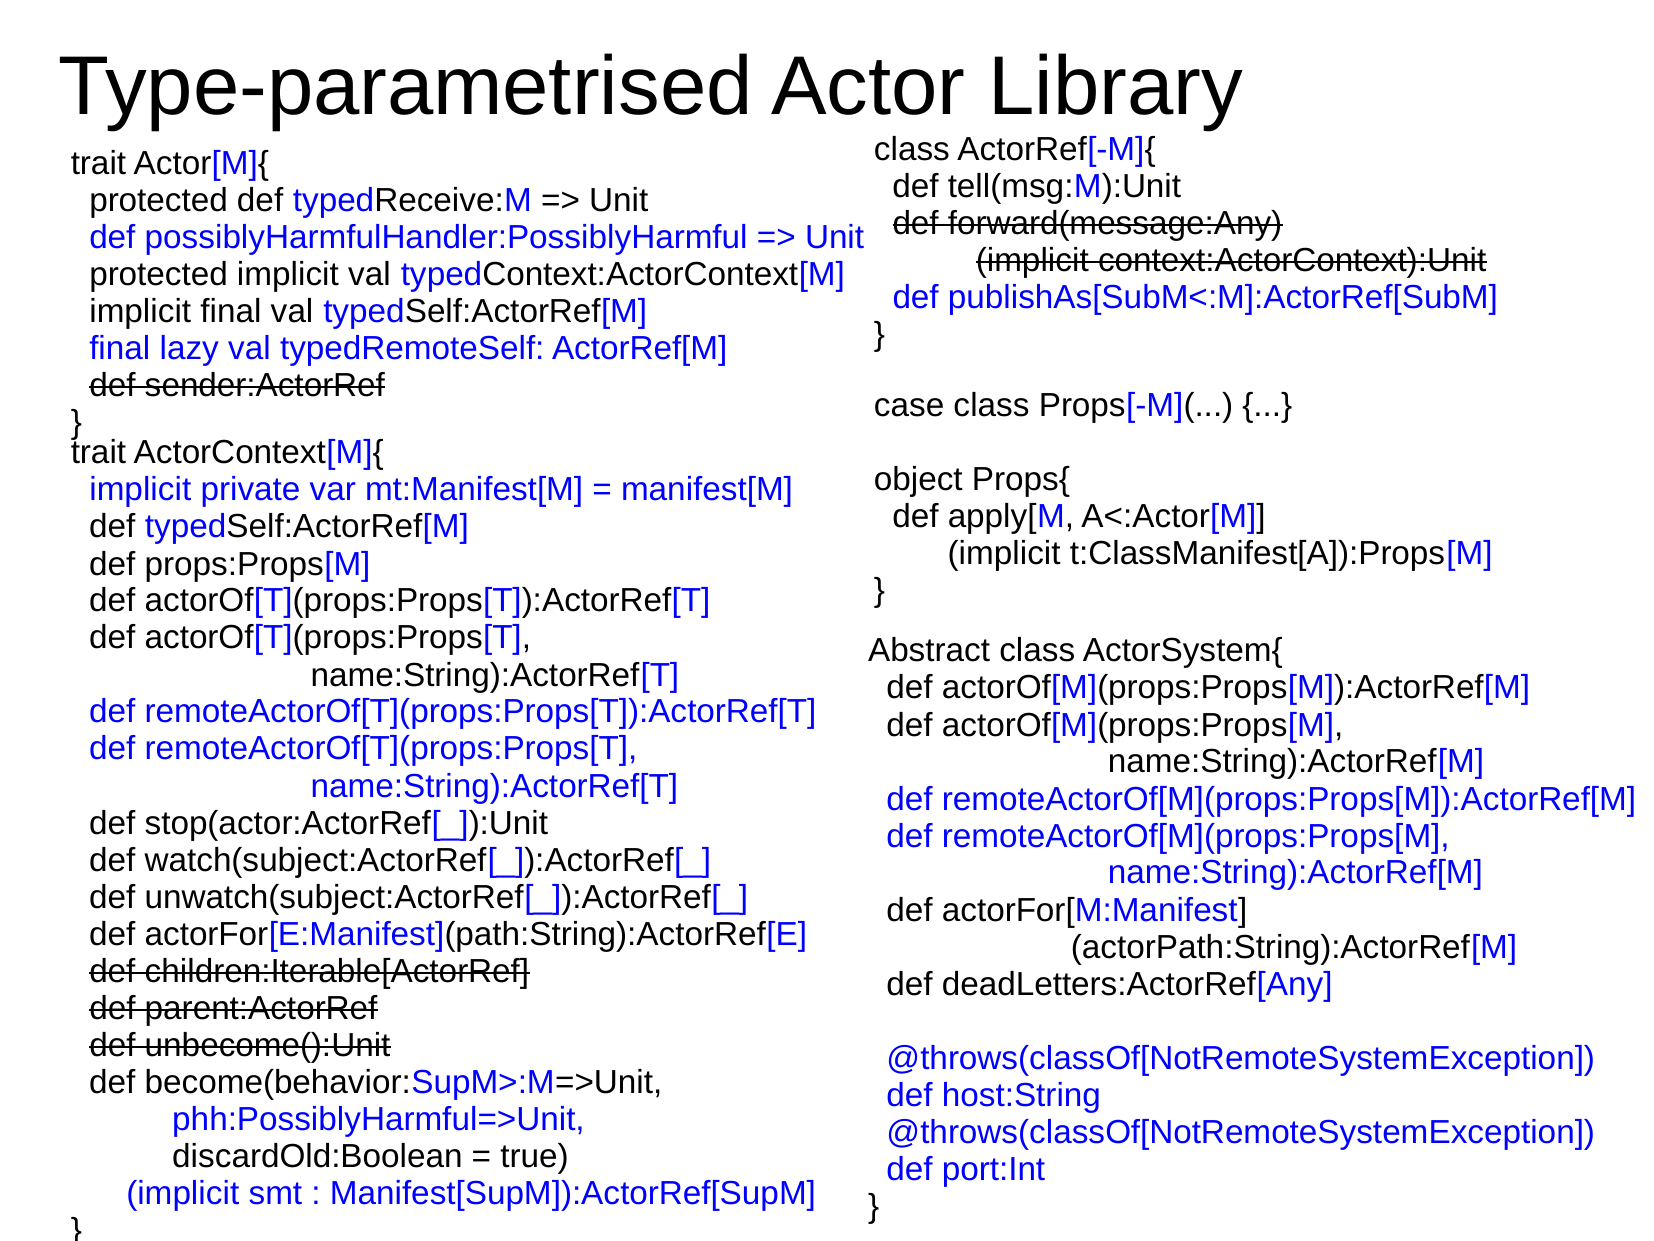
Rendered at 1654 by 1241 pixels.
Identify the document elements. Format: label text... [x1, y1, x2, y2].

title Type-parametrised Actor Library [59, 23, 1359, 149]
title case class Props[-M](...) {...} object Props{ def apply[M, A<:Actor[M]] (implicit t:ClassManifest[A]):Props[M] } [874, 386, 1548, 609]
title class ActorRef[-M]{ def tell(msg:M):Unit def forward(message:Any) (implicit context:ActorContext):Unit def publishAs[SubM<:M]:ActorRef[SubM] } [874, 130, 1548, 353]
title trait Actor[M]{ protected def typedReceive:M => Unit def possiblyHarmfulHandler:PossiblyHarmful => Unit protected implicit val typedContext:ActorContext[M] implicit final val typedSelf:ActorRef[M] final lazy val typedRemoteSelf: ActorRef[M] def sender:ActorRef } [70, 149, 875, 441]
title Abstract class ActorSystem{ def actorOf[M](props:Props[M]):ActorRef[M] def actorOf[M](props:Props[M], name:String):ActorRef[M] def remoteActorOf[M](props:Props[M]):ActorRef[M] def remoteActorOf[M](props:Props[M], name:String):ActorRef[M] def actorFor[M:Manifest] (actorPath:String):ActorRef[M] def deadLetters:ActorRef[Any] @throws(classOf[NotRemoteSystemException]) def host:String @throws(classOf[NotRemoteSystemException]) def port:Int } [868, 631, 1654, 1225]
title trait ActorContext[M]{ implicit private var mt:Manifest[M] = manifest[M] def typedSelf:ActorRef[M] def props:Props[M] def actorOf[T](props:Props[T]):ActorRef[T] def actorOf[T](props:Props[T], name:String):ActorRef[T] def remoteActorOf[T](props:Props[T]):ActorRef[T] def remoteActorOf[T](props:Props[T], name:String):ActorRef[T] def stop(actor:ActorRef[_]):Unit def watch(subject:ActorRef[_]):ActorRef[_] def unwatch(subject:ActorRef[_]):ActorRef[_] def actorFor[E:Manifest](path:String):ActorRef[E] def children:Iterable[ActorRef] def parent:ActorRef def unbecome():Unit def become(behavior:SupM>:M=>Unit, phh:PossiblyHarmful=>Unit, discardOld:Boolean = true) (implicit smt : Manifest[SupM]):ActorRef[SupM] } [70, 433, 827, 1241]
